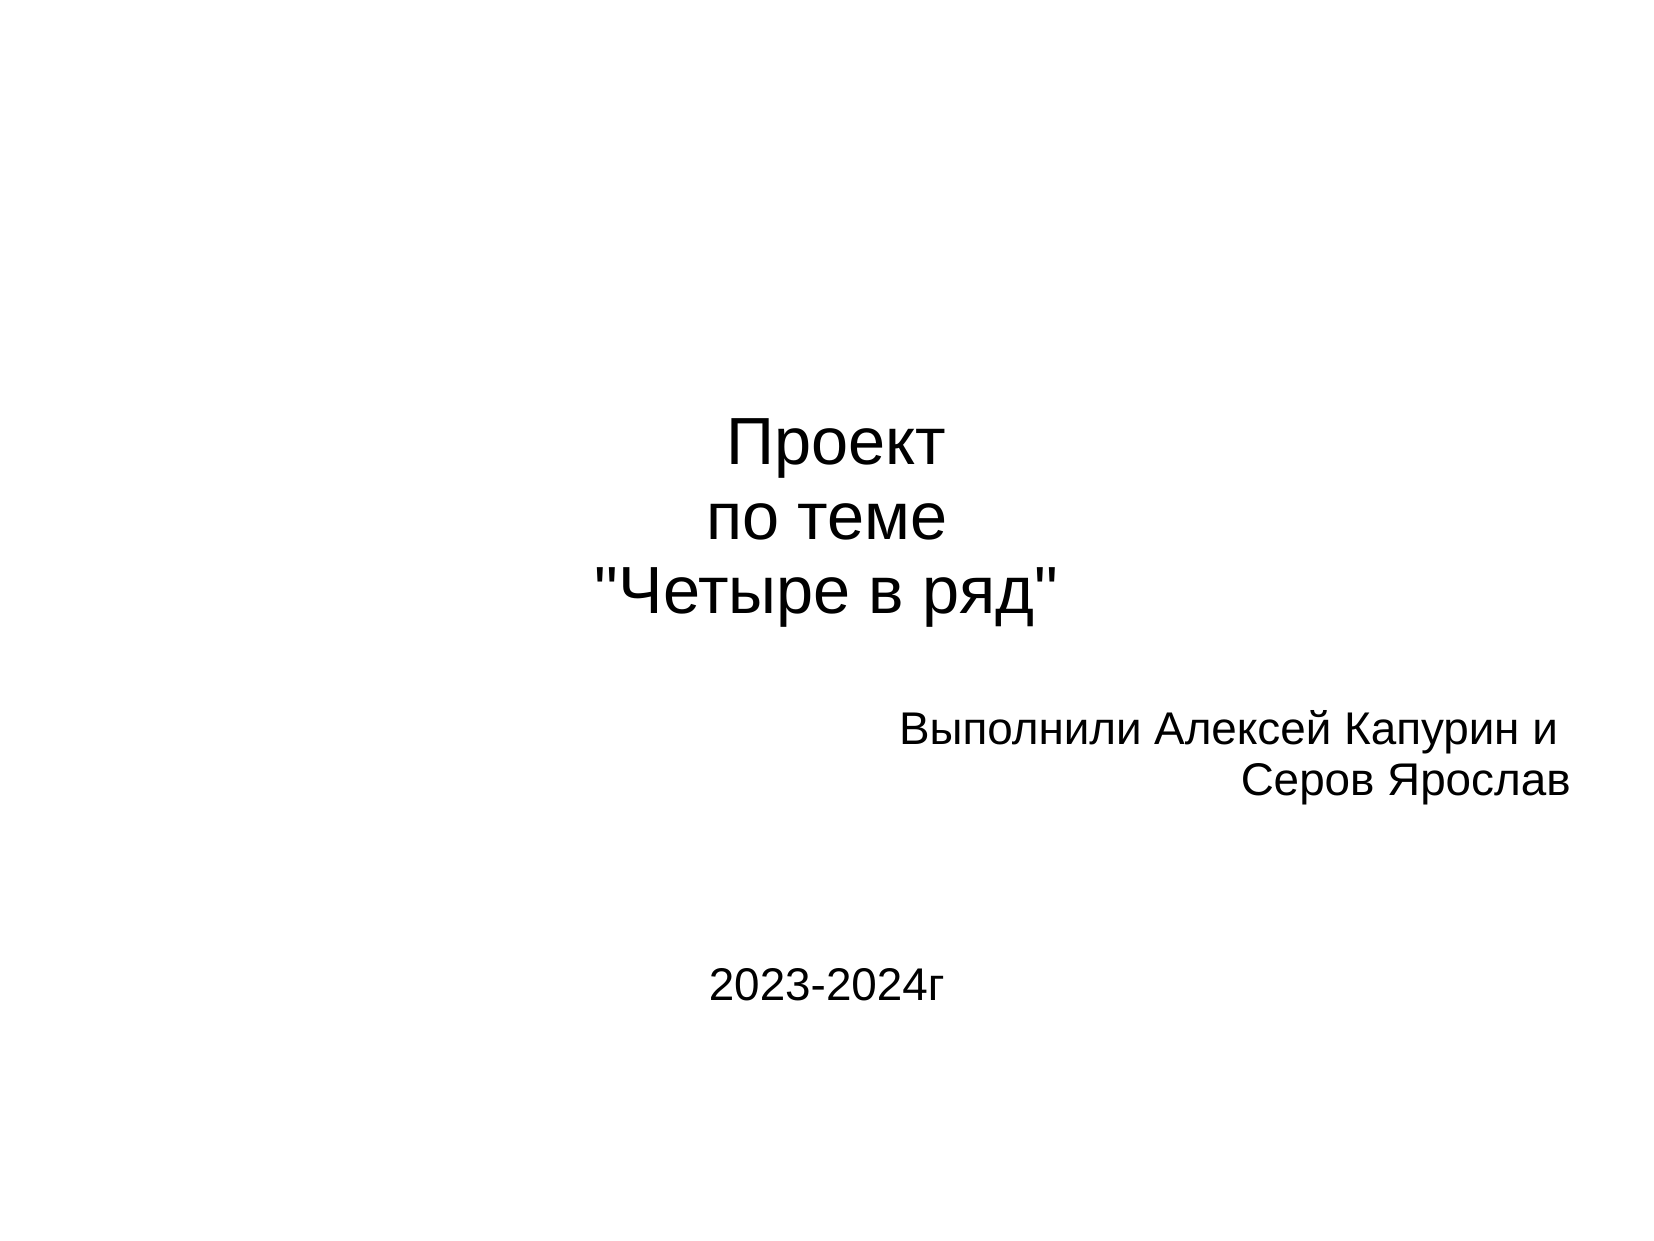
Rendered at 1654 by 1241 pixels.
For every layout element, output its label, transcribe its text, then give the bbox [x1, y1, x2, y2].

subtitle Проект по теме "Четыре в ряд" Выполнили Алексей Капурин и Серов Ярослав 2023-2024г [82, 49, 1571, 1109]
